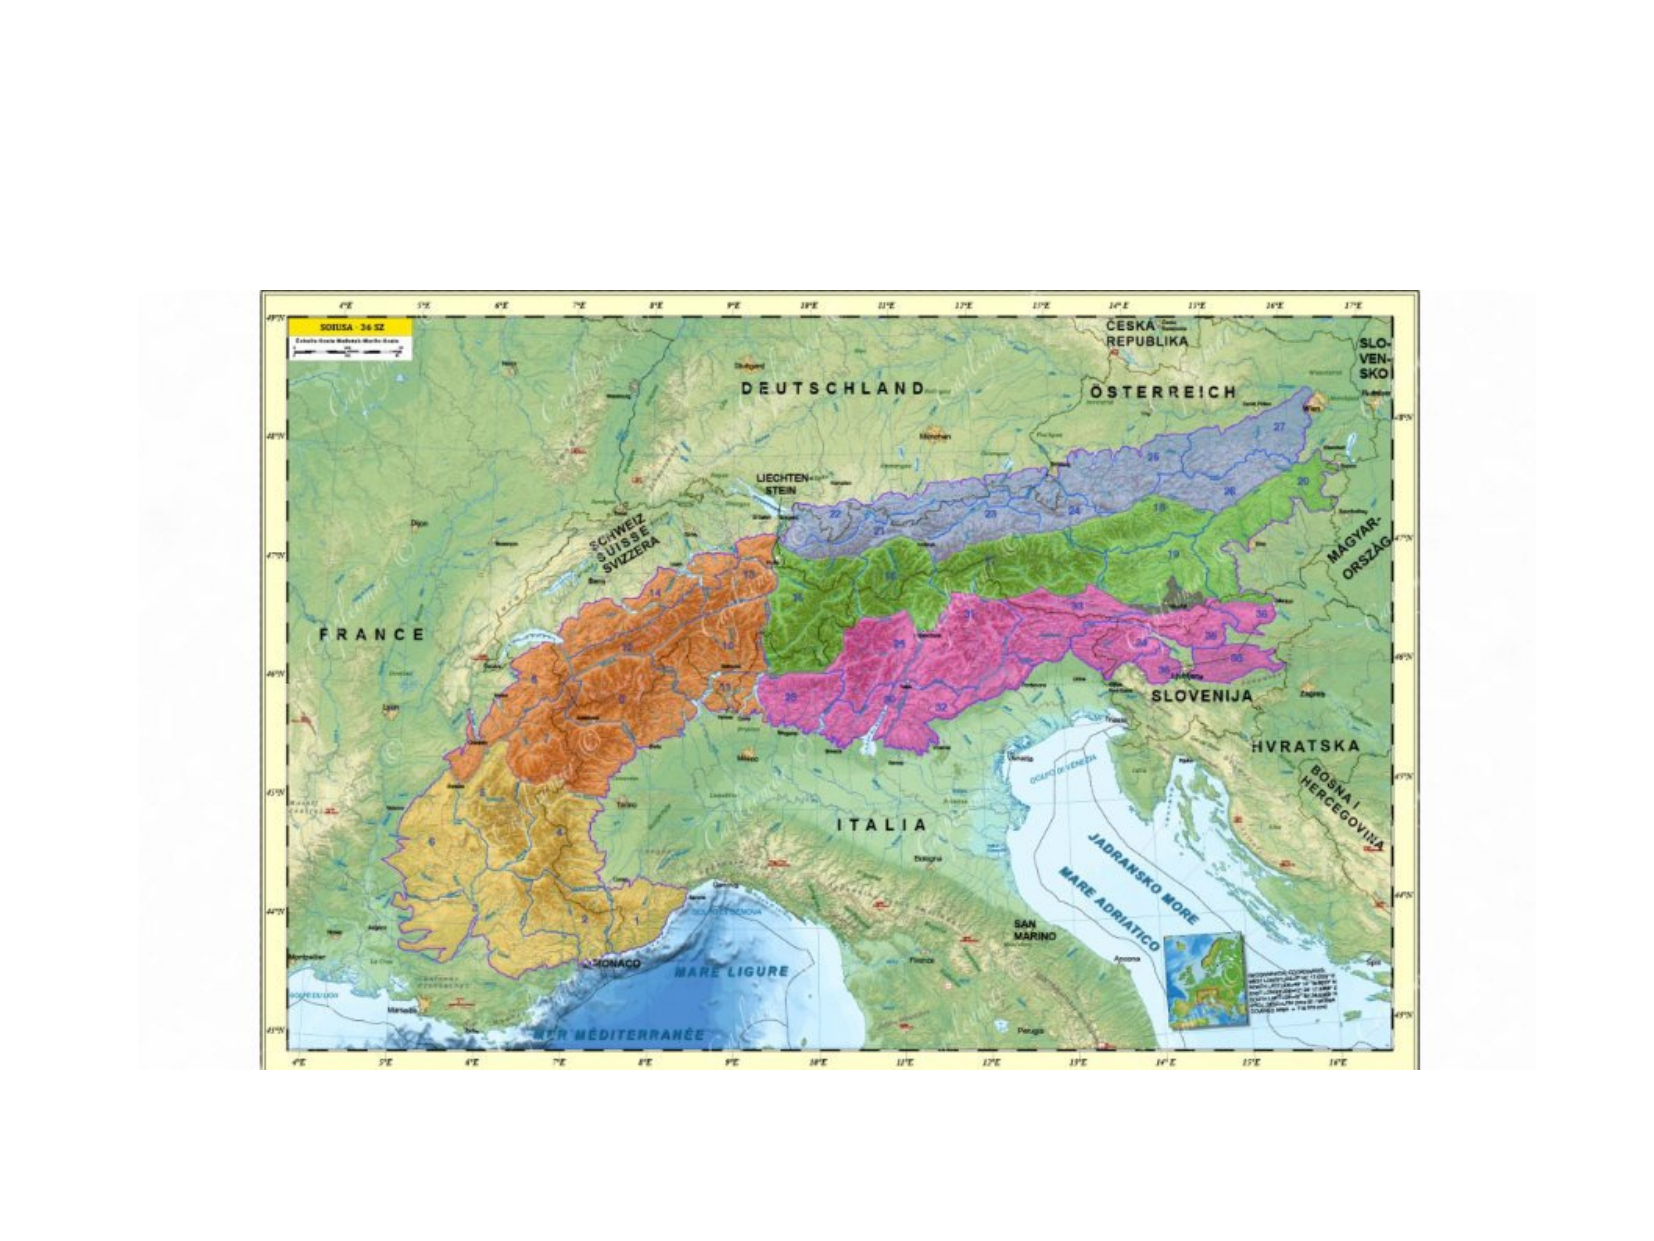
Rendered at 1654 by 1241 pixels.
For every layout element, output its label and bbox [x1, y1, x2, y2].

picture [138, 290, 1536, 1070]
